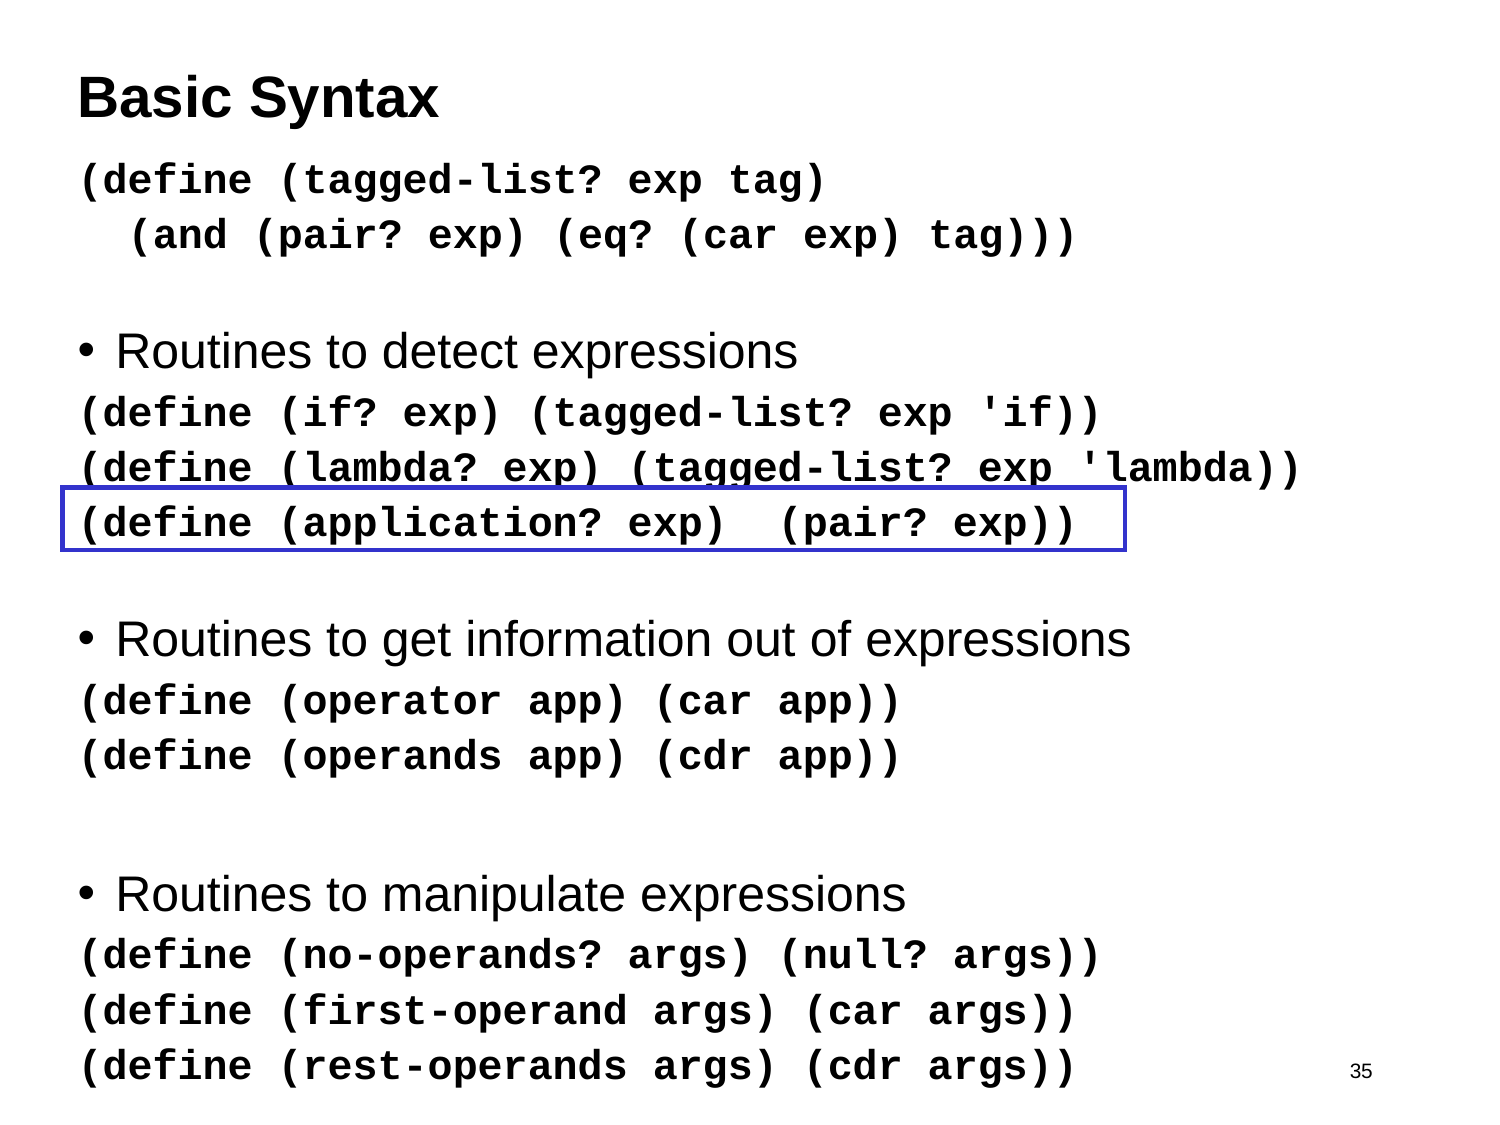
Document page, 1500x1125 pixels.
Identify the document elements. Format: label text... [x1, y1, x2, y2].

text_box (define (tagged-list? exp tag) (and (pair? exp) (eq? (car exp) tag))) Routines to detect expressions (define (if? exp) (tagged-list? exp 'if)) (define (lambda? exp) (tagged-list? exp 'lambda)) (define (application? exp) (pair? exp)) Routines to get information out of expressions (define (operator app) (car app)) (define (operands app) (cdr app)) Routines to manipulate expressions (define (no-operands? args) (null? args)) (define (first-operand args) (car args)) (define (rest-operands args) (cdr args)) [62, 149, 1450, 1125]
text_box (define (tagged-list? exp tag) (and (pair? exp) (eq? (car exp) tag))) Routines to detect expressions (define (if? exp) (tagged-list? exp 'if)) (define (lambda? exp) (tagged-list? exp 'lambda)) (define (application? exp) (pair? exp)) Routines to get information out of expressions (define (operator app) (car app)) (define (operands app) (cdr app)) Routines to manipulate expressions (define (no-operands? args) (null? args)) (define (first-operand args) (car args)) (define (rest-operands args) (cdr args)) [65, 490, 1123, 548]
text_box Basic Syntax [62, 24, 1338, 149]
